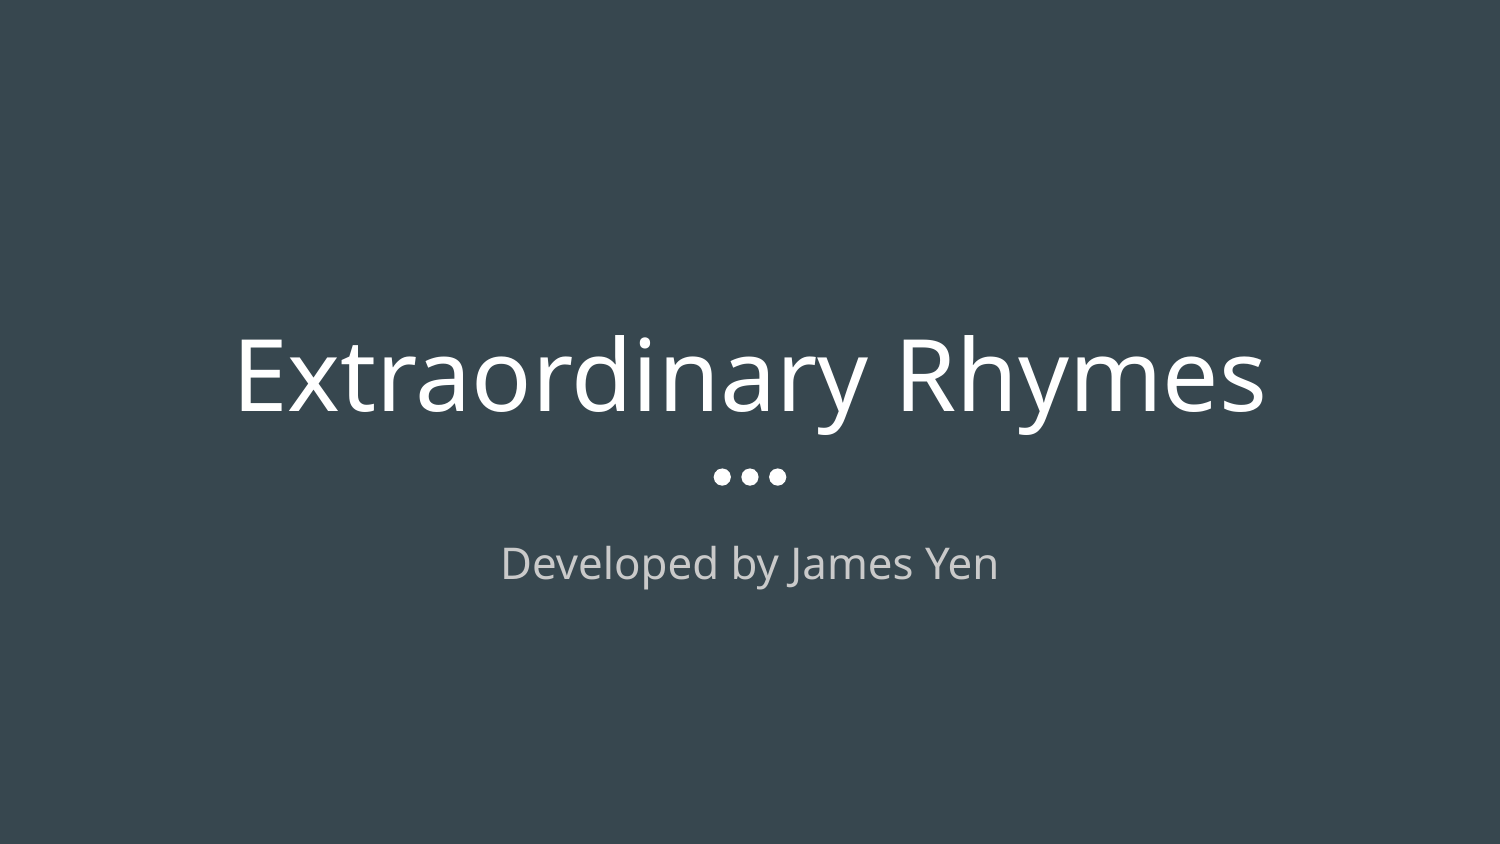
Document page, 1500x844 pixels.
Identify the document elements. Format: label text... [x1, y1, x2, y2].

title Extraordinary Rhymes [110, 162, 1390, 447]
subtitle Developed by James Yen [110, 520, 1390, 651]
